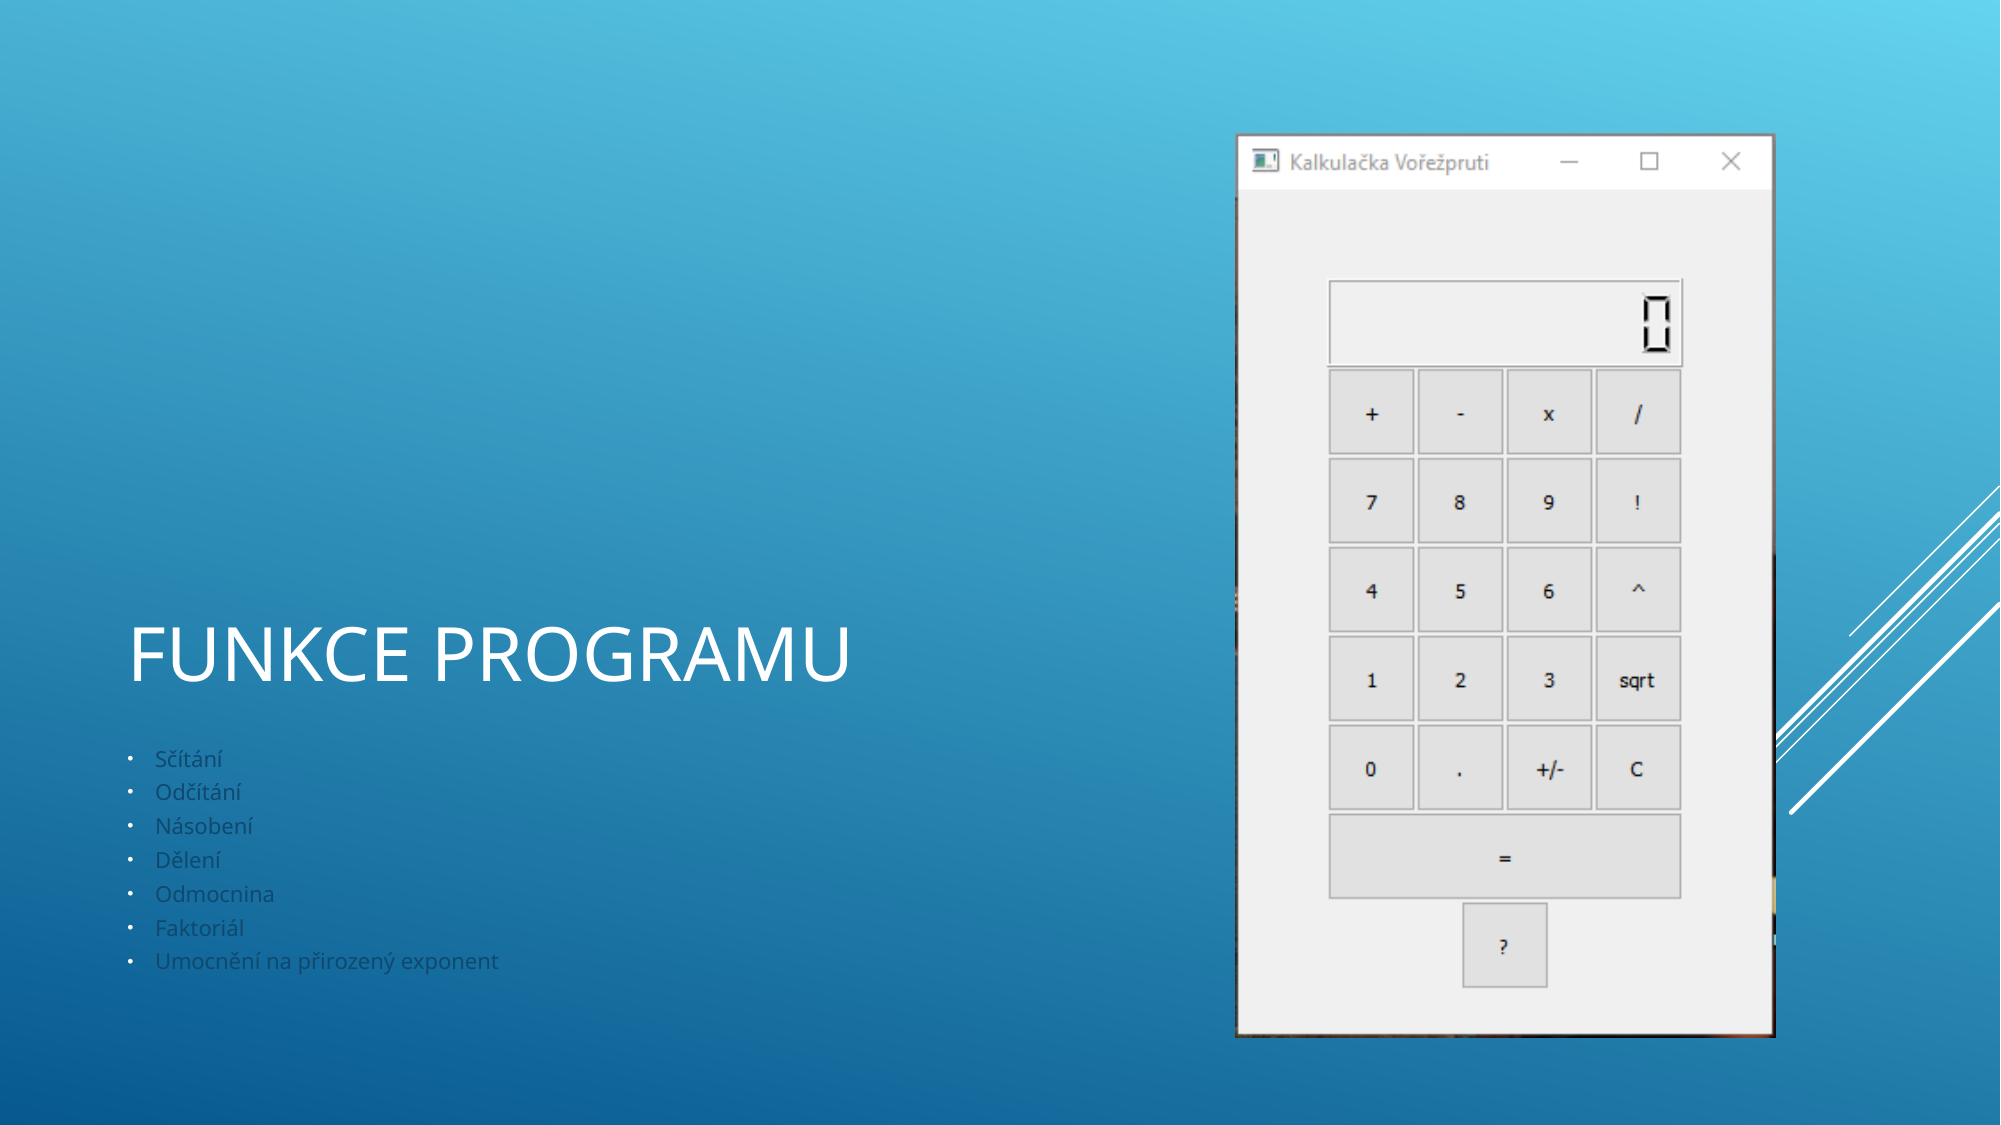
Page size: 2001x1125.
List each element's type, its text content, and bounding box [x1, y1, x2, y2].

picture [1235, 133, 1776, 1038]
title Funkce programu [112, 109, 1513, 220]
list Sčítání Odčítání Násobení Dělení Odmocnina Faktoriál Umocnění na přirozený exponent [112, 297, 1235, 929]
